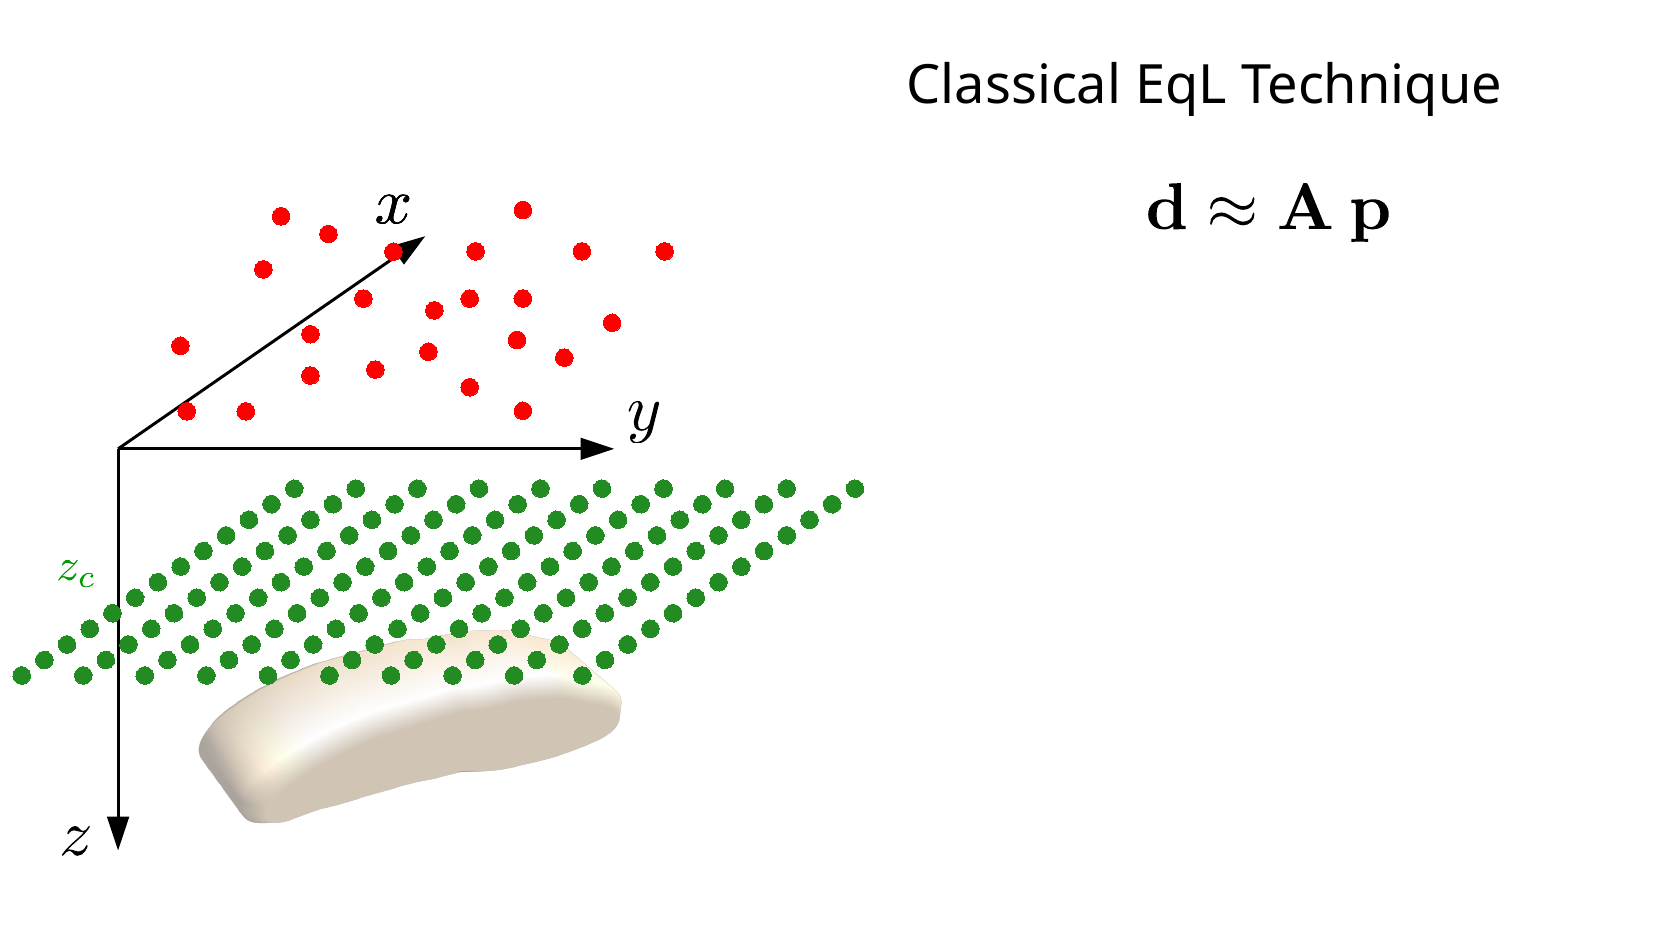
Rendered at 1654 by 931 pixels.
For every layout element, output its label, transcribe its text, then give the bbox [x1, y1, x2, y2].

text_box [618, 588, 637, 607]
text_box [593, 479, 611, 498]
text_box [97, 651, 115, 669]
text_box [648, 526, 666, 545]
text_box [301, 366, 320, 385]
text_box [236, 402, 255, 421]
text_box [579, 573, 598, 592]
text_box [508, 331, 526, 349]
text_box [586, 526, 605, 545]
text_box [443, 666, 462, 685]
text_box [187, 588, 206, 607]
text_box [80, 619, 99, 638]
text_box [388, 619, 407, 638]
text_box [382, 666, 400, 685]
text_box [602, 557, 621, 576]
text_box [177, 402, 196, 421]
text_box [570, 495, 589, 514]
text_box [327, 619, 345, 638]
text_box [631, 495, 650, 514]
text_box [466, 651, 485, 669]
text_box [573, 242, 591, 261]
text_box [142, 619, 161, 638]
text_box [259, 666, 277, 685]
text_box [424, 510, 443, 529]
text_box [165, 604, 183, 623]
text_box [74, 666, 93, 685]
text_box [732, 557, 751, 576]
text_box [670, 510, 689, 529]
text_box [547, 510, 566, 529]
text_box [618, 635, 637, 654]
text_box [365, 635, 384, 654]
text_box [557, 588, 575, 607]
text_box [233, 557, 252, 576]
text_box [641, 573, 660, 592]
text_box [181, 635, 199, 654]
text_box [304, 635, 323, 654]
text_box [823, 495, 842, 514]
text_box [470, 479, 488, 498]
text_box [463, 526, 482, 545]
text_box [654, 479, 673, 498]
text_box [35, 651, 54, 669]
text_box [12, 666, 31, 685]
text_box [217, 526, 235, 545]
text_box [495, 588, 514, 607]
text_box [135, 666, 154, 685]
text_box [419, 342, 438, 361]
text_box [466, 242, 485, 261]
text_box [505, 666, 523, 685]
text_box [149, 573, 167, 592]
text_box [514, 401, 532, 420]
text_box [333, 573, 352, 592]
text_box [447, 495, 466, 514]
text_box [732, 510, 751, 529]
text_box [281, 651, 300, 669]
text_box [664, 557, 682, 576]
text_box [460, 289, 479, 308]
text_box [541, 557, 559, 576]
text_box [385, 495, 404, 514]
text_box [317, 542, 336, 560]
text_box [194, 542, 213, 560]
text_box [354, 289, 373, 308]
text_box [240, 510, 258, 529]
text_box [427, 635, 446, 654]
text_box [777, 479, 796, 498]
text_box [363, 510, 381, 529]
text_box [272, 573, 290, 592]
text_box [171, 557, 190, 576]
text_box [404, 651, 423, 669]
text_box [709, 573, 728, 592]
text_box [511, 619, 530, 638]
text_box [366, 360, 385, 379]
text_box [301, 325, 320, 344]
text_box Classical EqL Technique [891, 37, 1616, 113]
text_box [755, 495, 773, 514]
text_box [609, 510, 627, 529]
text_box [563, 542, 582, 560]
text_box [119, 635, 138, 654]
text_box [220, 651, 238, 669]
text_box [249, 588, 268, 607]
text_box [846, 479, 864, 498]
text_box [171, 336, 190, 355]
text_box [226, 604, 245, 623]
text_box [573, 619, 592, 638]
text_box [486, 510, 504, 529]
text_box [395, 573, 413, 592]
text_box [294, 557, 313, 576]
text_box [534, 604, 553, 623]
text_box [595, 604, 614, 623]
text_box [664, 604, 682, 623]
picture [626, 401, 662, 443]
text_box [603, 313, 621, 332]
text_box [456, 573, 475, 592]
text_box [693, 495, 712, 514]
picture [1145, 183, 1392, 242]
text_box [254, 260, 273, 279]
text_box [346, 479, 365, 498]
text_box [197, 666, 216, 685]
text_box [324, 495, 342, 514]
text_box [278, 526, 297, 545]
text_box [408, 479, 427, 498]
text_box [340, 526, 359, 545]
text_box [272, 207, 290, 226]
text_box [126, 588, 145, 607]
text_box [417, 557, 436, 576]
text_box [265, 619, 284, 638]
text_box [527, 651, 546, 669]
text_box [625, 542, 644, 560]
text_box [508, 495, 527, 514]
text_box [262, 495, 281, 514]
text_box [425, 301, 444, 320]
text_box [531, 479, 550, 498]
text_box [686, 588, 705, 607]
text_box [285, 479, 304, 498]
text_box [434, 588, 452, 607]
text_box [514, 201, 532, 219]
text_box [411, 604, 430, 623]
text_box [203, 619, 222, 638]
text_box [356, 557, 375, 576]
text_box [472, 604, 491, 623]
text_box [716, 479, 734, 498]
text_box [58, 635, 76, 654]
text_box [479, 557, 498, 576]
text_box [800, 510, 819, 529]
text_box [755, 542, 773, 560]
text_box [320, 666, 339, 685]
text_box [709, 526, 728, 545]
text_box [555, 348, 574, 367]
text_box [343, 651, 361, 669]
text_box [573, 666, 592, 685]
text_box [550, 635, 569, 654]
picture [374, 194, 413, 224]
text_box [301, 510, 320, 529]
text_box [349, 604, 368, 623]
text_box [384, 242, 403, 261]
text_box [256, 542, 274, 560]
text_box [502, 542, 520, 560]
text_box [319, 225, 338, 243]
text_box [242, 635, 261, 654]
text_box [310, 588, 329, 607]
text_box [513, 289, 532, 308]
text_box [655, 242, 674, 261]
picture [59, 826, 93, 856]
text_box [518, 573, 537, 592]
text_box [372, 588, 391, 607]
picture [56, 560, 95, 588]
text_box [210, 573, 229, 592]
text_box [103, 604, 122, 623]
text_box [525, 526, 543, 545]
text_box [440, 542, 459, 560]
text_box [686, 542, 705, 560]
text_box [460, 378, 479, 397]
text_box [641, 619, 660, 638]
text_box [401, 526, 420, 545]
text_box [488, 635, 507, 654]
text_box [777, 526, 796, 545]
text_box [379, 542, 397, 560]
text_box [288, 604, 306, 623]
text_box [596, 651, 614, 669]
text_box [158, 651, 177, 669]
text_box [450, 619, 468, 638]
